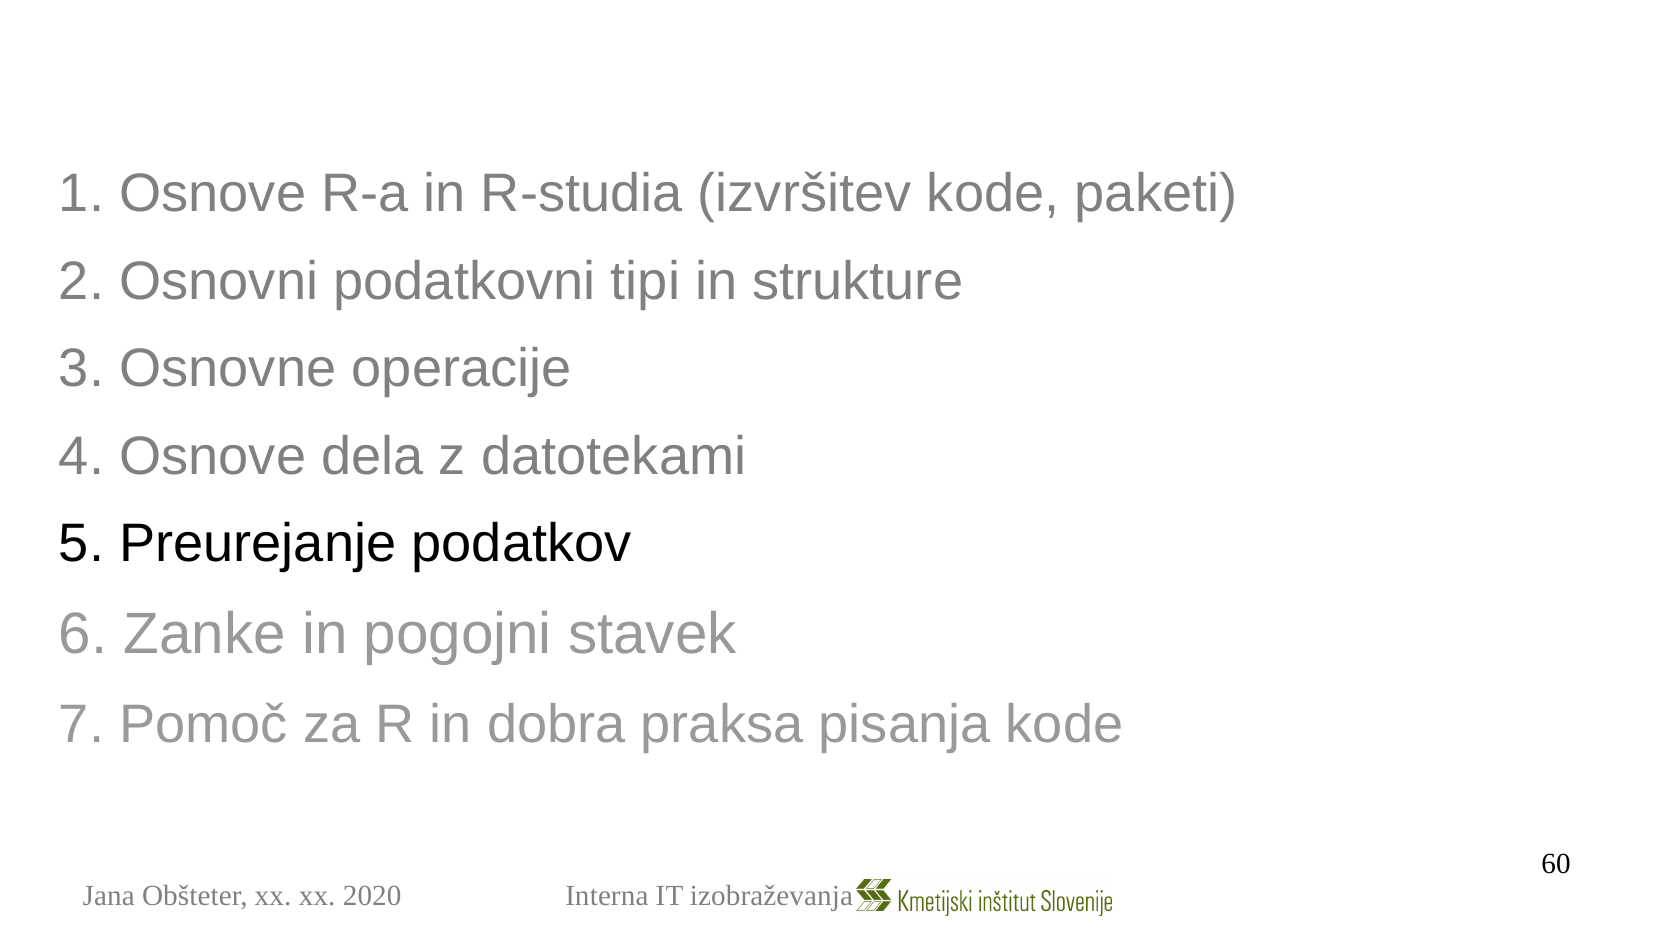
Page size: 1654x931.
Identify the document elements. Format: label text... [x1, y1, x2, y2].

picture [856, 879, 1112, 916]
list 1. Osnove R-a in R-studia (izvršitev kode, paketi) 2. Osnovni podatkovni tipi in strukture 3. Osnovne operacije 4. Osnove dela z datotekami 5. Preurejanje podatkov 6. Zanke in pogojni stavek 7. Pomoč za R in dobra praksa pisanja kode [59, 153, 1619, 815]
